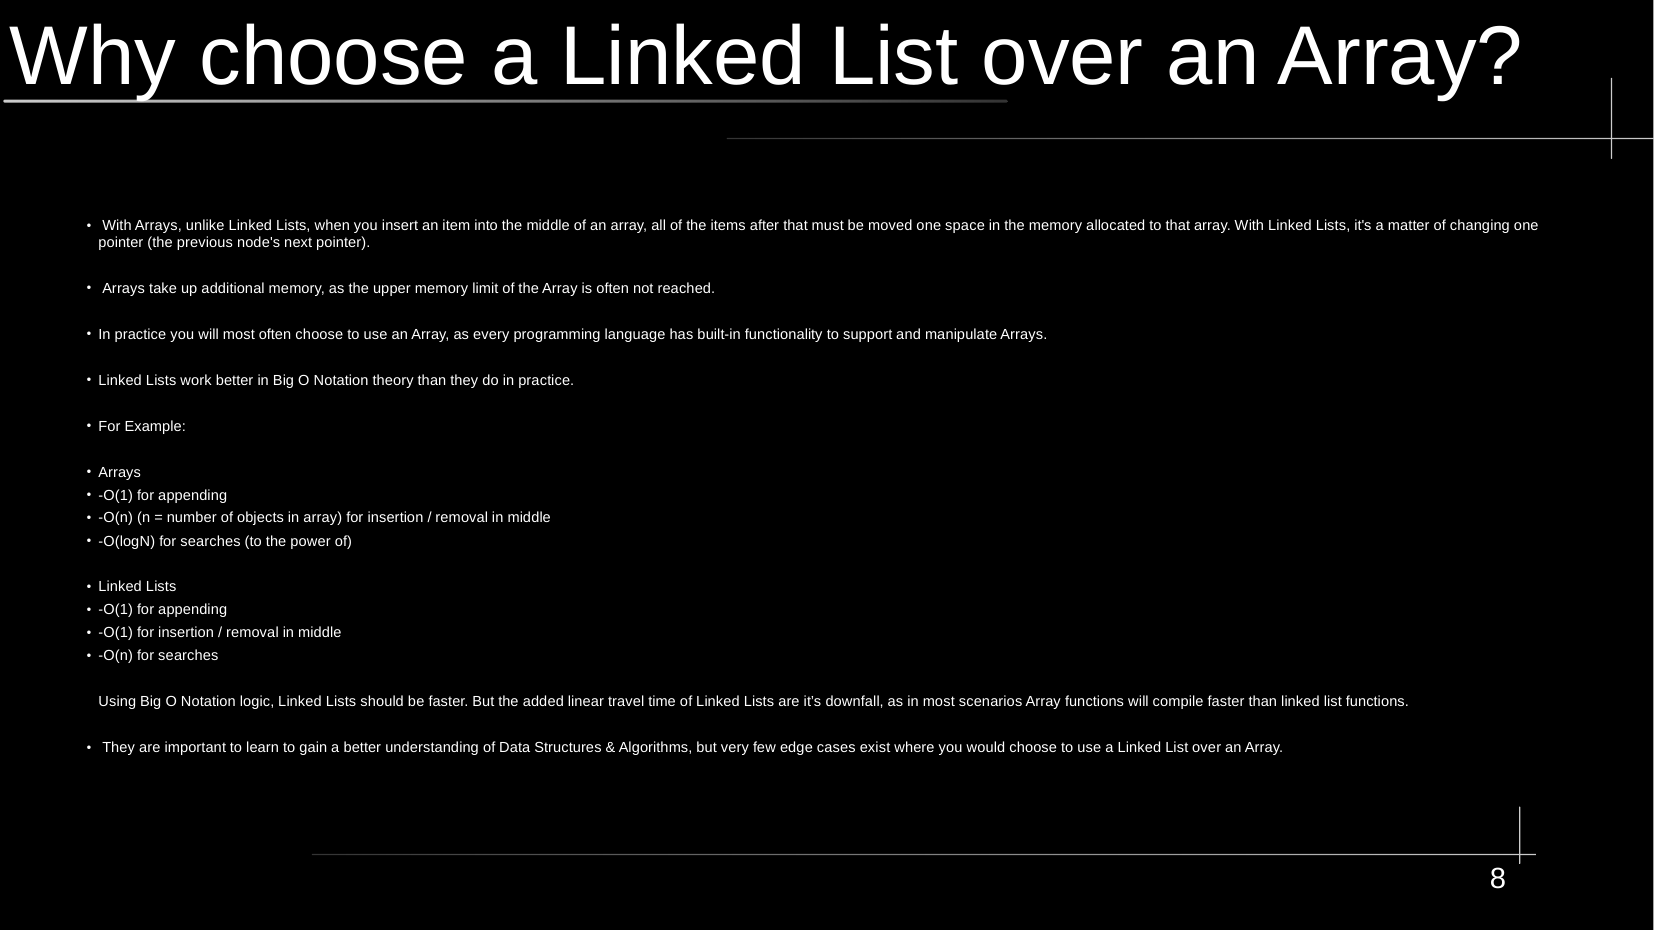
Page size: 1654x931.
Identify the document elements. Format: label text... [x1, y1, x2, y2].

list With Arrays, unlike Linked Lists, when you insert an item into the middle of an array, all of the items after that must be moved one space in the memory allocated to that array. With Linked Lists, it's a matter of changing one pointer (the previous node's next pointer). Arrays take up additional memory, as the upper memory limit of the Array is often not reached. In practice you will most often choose to use an Array, as every programming language has built-in functionality to support and manipulate Arrays. Linked Lists work better in Big O Notation theory than they do in practice. For Example: Arrays -O(1) for appending -O(n) (n = number of objects in array) for insertion / removal in middle -O(logN) for searches (to the power of) Linked Lists -O(1) for appending -O(1) for insertion / removal in middle -O(n) for searches Using Big O Notation logic, Linked Lists should be faster. But the added linear travel time of Linked Lists are it’s downfall, as in most scenarios Array functions will compile faster than linked list functions. They are important to learn to gain a better understanding of Data Structures & Algorithms, but very few edge cases exist where you would choose to use a Linked List over an Array. [82, 217, 1571, 758]
title Why choose a Linked List over an Array? [10, 0, 1576, 107]
